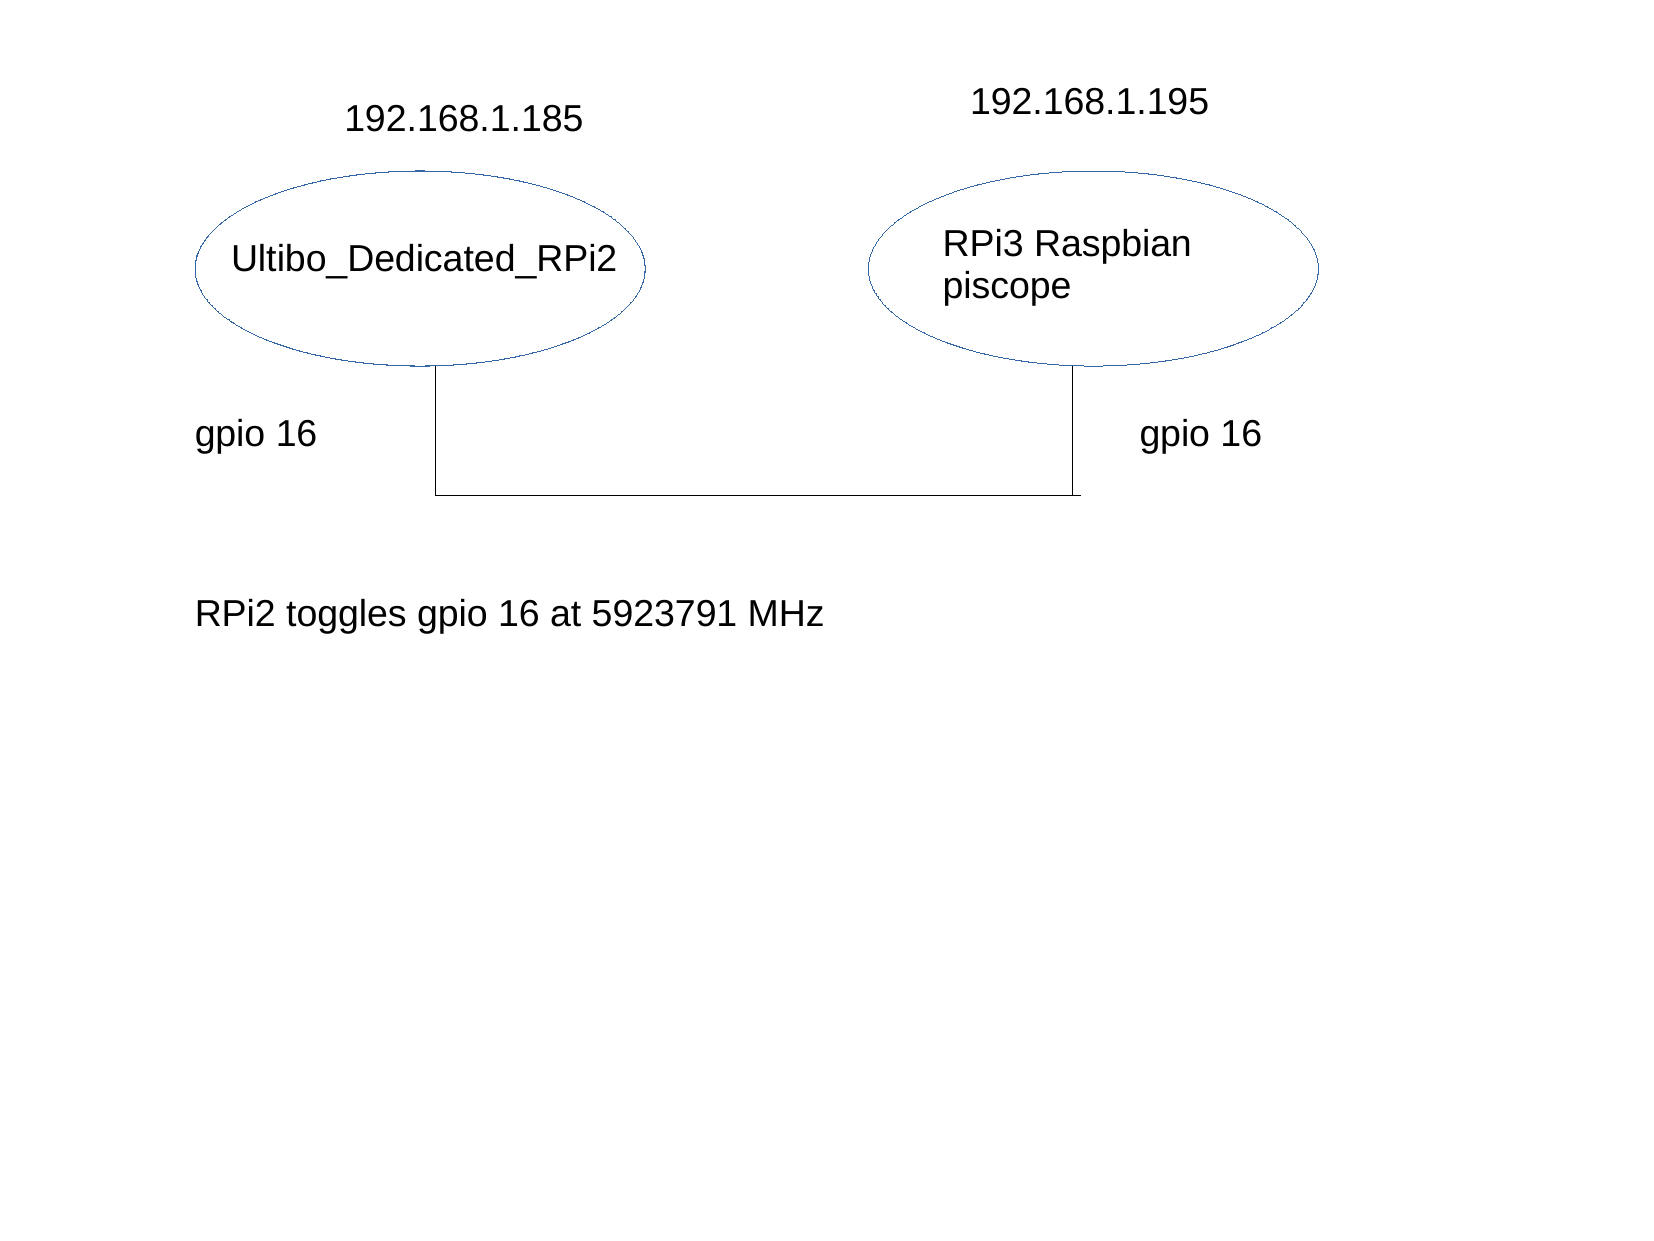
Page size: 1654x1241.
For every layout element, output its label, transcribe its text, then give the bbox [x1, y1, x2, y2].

text_box Ultibo_Dedicated_RPi2 [216, 230, 633, 288]
text_box 192.168.1.195 [955, 72, 1241, 172]
text_box gpio 16 [180, 405, 333, 462]
text_box RPi2 toggles gpio 16 at 5923791 MHz [180, 585, 840, 642]
text_box gpio 16 [1124, 405, 1278, 462]
text_box RPi3 Raspbian piscope [927, 215, 1207, 314]
text_box 192.168.1.185 [329, 90, 616, 190]
